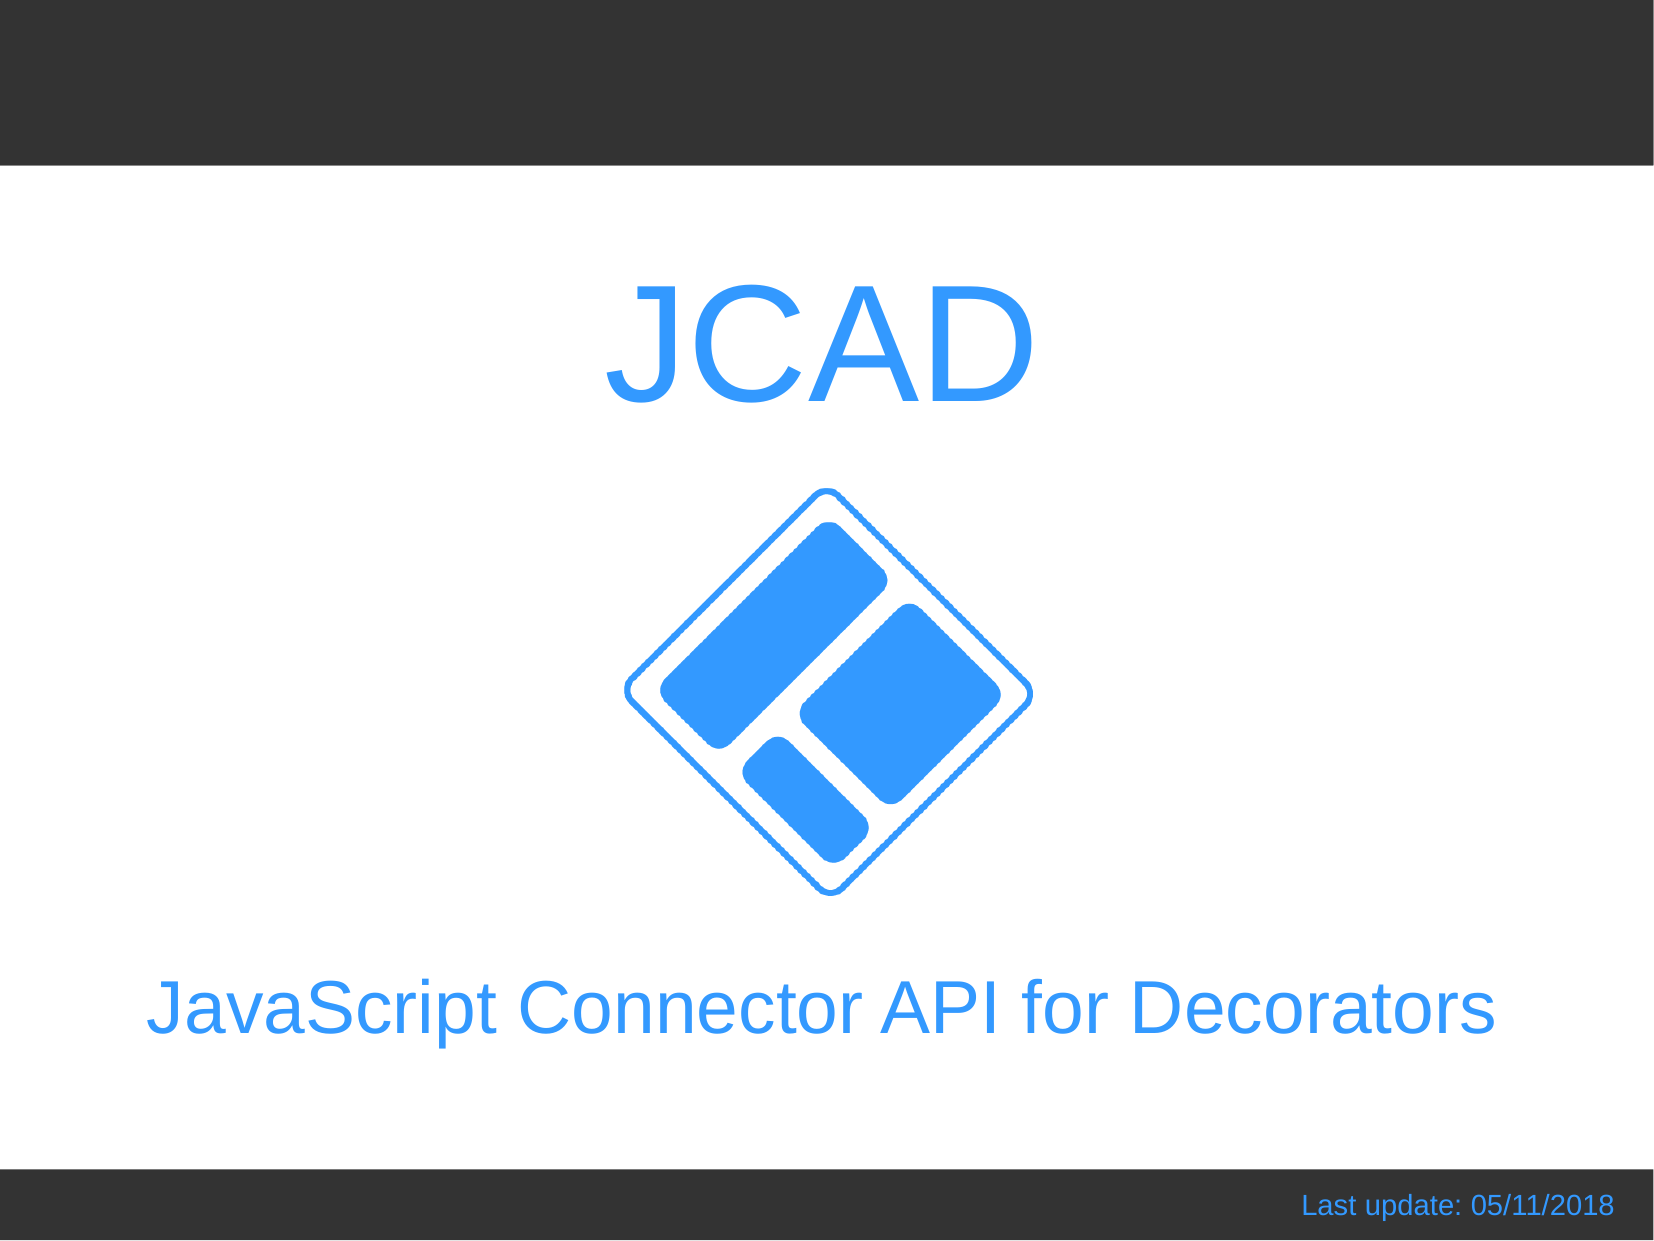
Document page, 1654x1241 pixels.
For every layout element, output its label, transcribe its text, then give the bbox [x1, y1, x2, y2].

text_box [0, 1169, 1654, 1241]
text_box [0, 0, 1654, 166]
text_box JCAD [120, 243, 1524, 491]
picture [620, 484, 1036, 899]
text_box JavaScript Connector API for Decorators [120, 957, 1524, 1087]
text_box Last update: 05/11/2018 [744, 1181, 1630, 1229]
